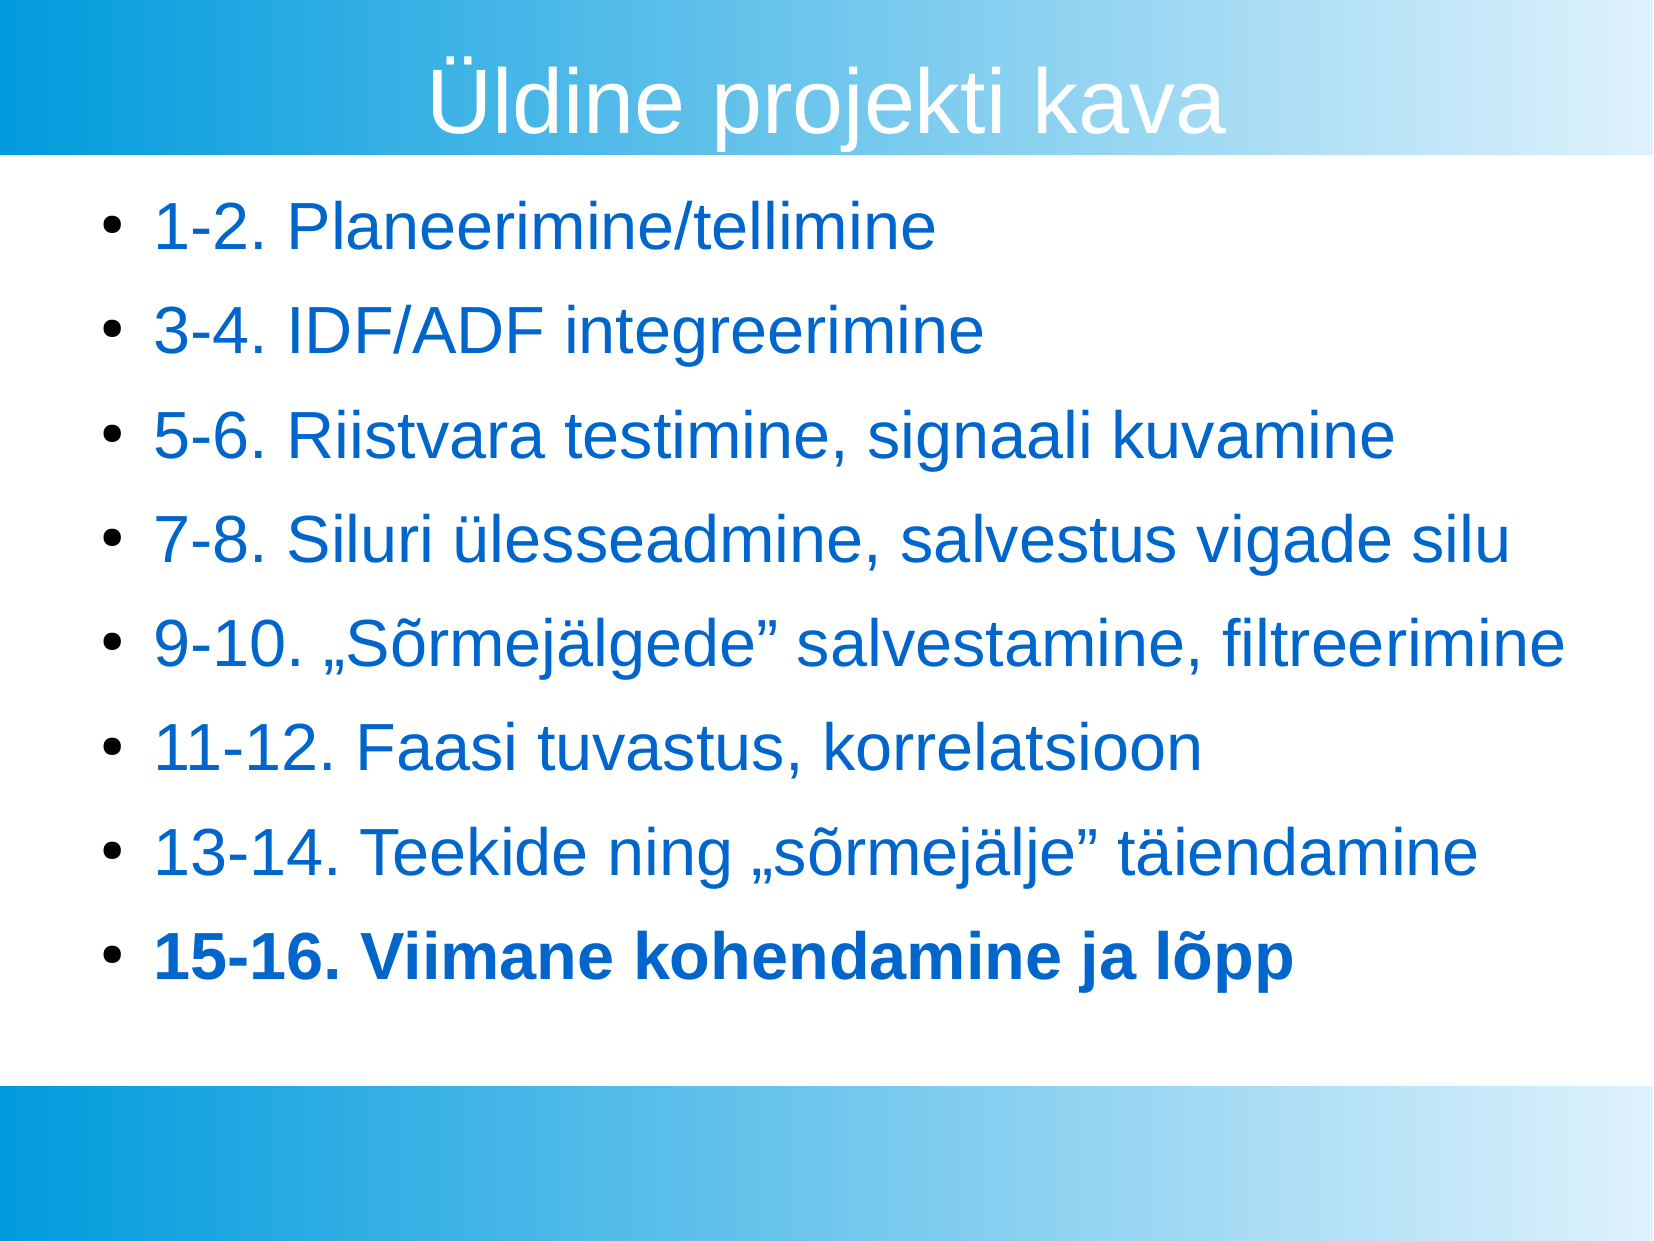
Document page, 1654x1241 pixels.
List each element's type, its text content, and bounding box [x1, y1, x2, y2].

list 1-2. Planeerimine/tellimine 3-4. IDF/ADF integreerimine 5-6. Riistvara testimine, signaali kuvamine 7-8. Siluri ülesseadmine, salvestus vigade silu 9-10. „Sõrmejälgede” salvestamine, filtreerimine 11-12. Faasi tuvastus, korrelatsioon 13-14. Teekide ning „sõrmejälje” täiendamine 15-16. Viimane kohendamine ja lõpp [82, 188, 1571, 909]
title Üldine projekti kava [82, 49, 1571, 155]
